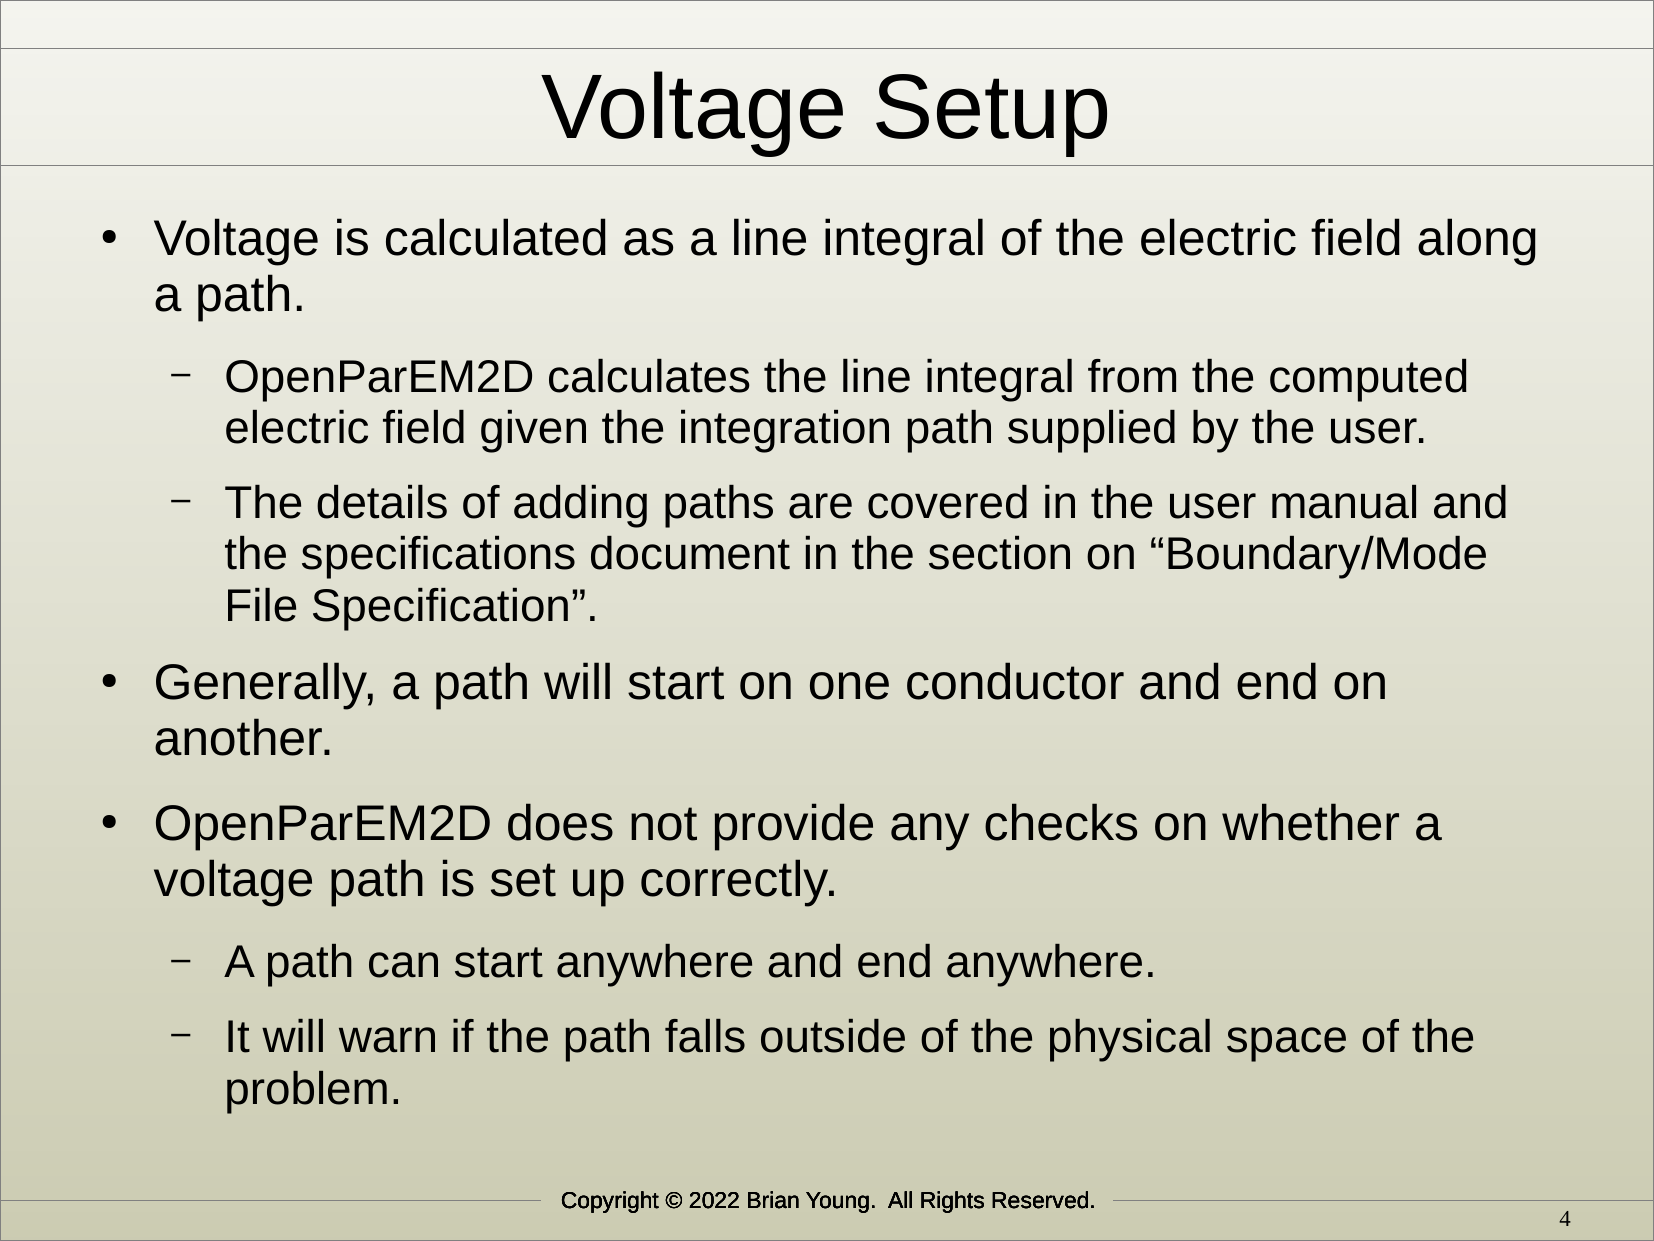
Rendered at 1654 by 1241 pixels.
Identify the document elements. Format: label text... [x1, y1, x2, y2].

title Voltage Setup [82, 49, 1571, 166]
list Voltage is calculated as a line integral of the electric field along a path. OpenParEM2D calculates the line integral from the computed electric field given the integration path supplied by the user. The details of adding paths are covered in the user manual and the specifications document in the section on “Boundary/Mode File Specification”. Generally, a path will start on one conductor and end on another. OpenParEM2D does not provide any checks on whether a voltage path is set up correctly. A path can start anywhere and end anywhere. It will warn if the path falls outside of the physical space of the problem. [82, 210, 1571, 1114]
